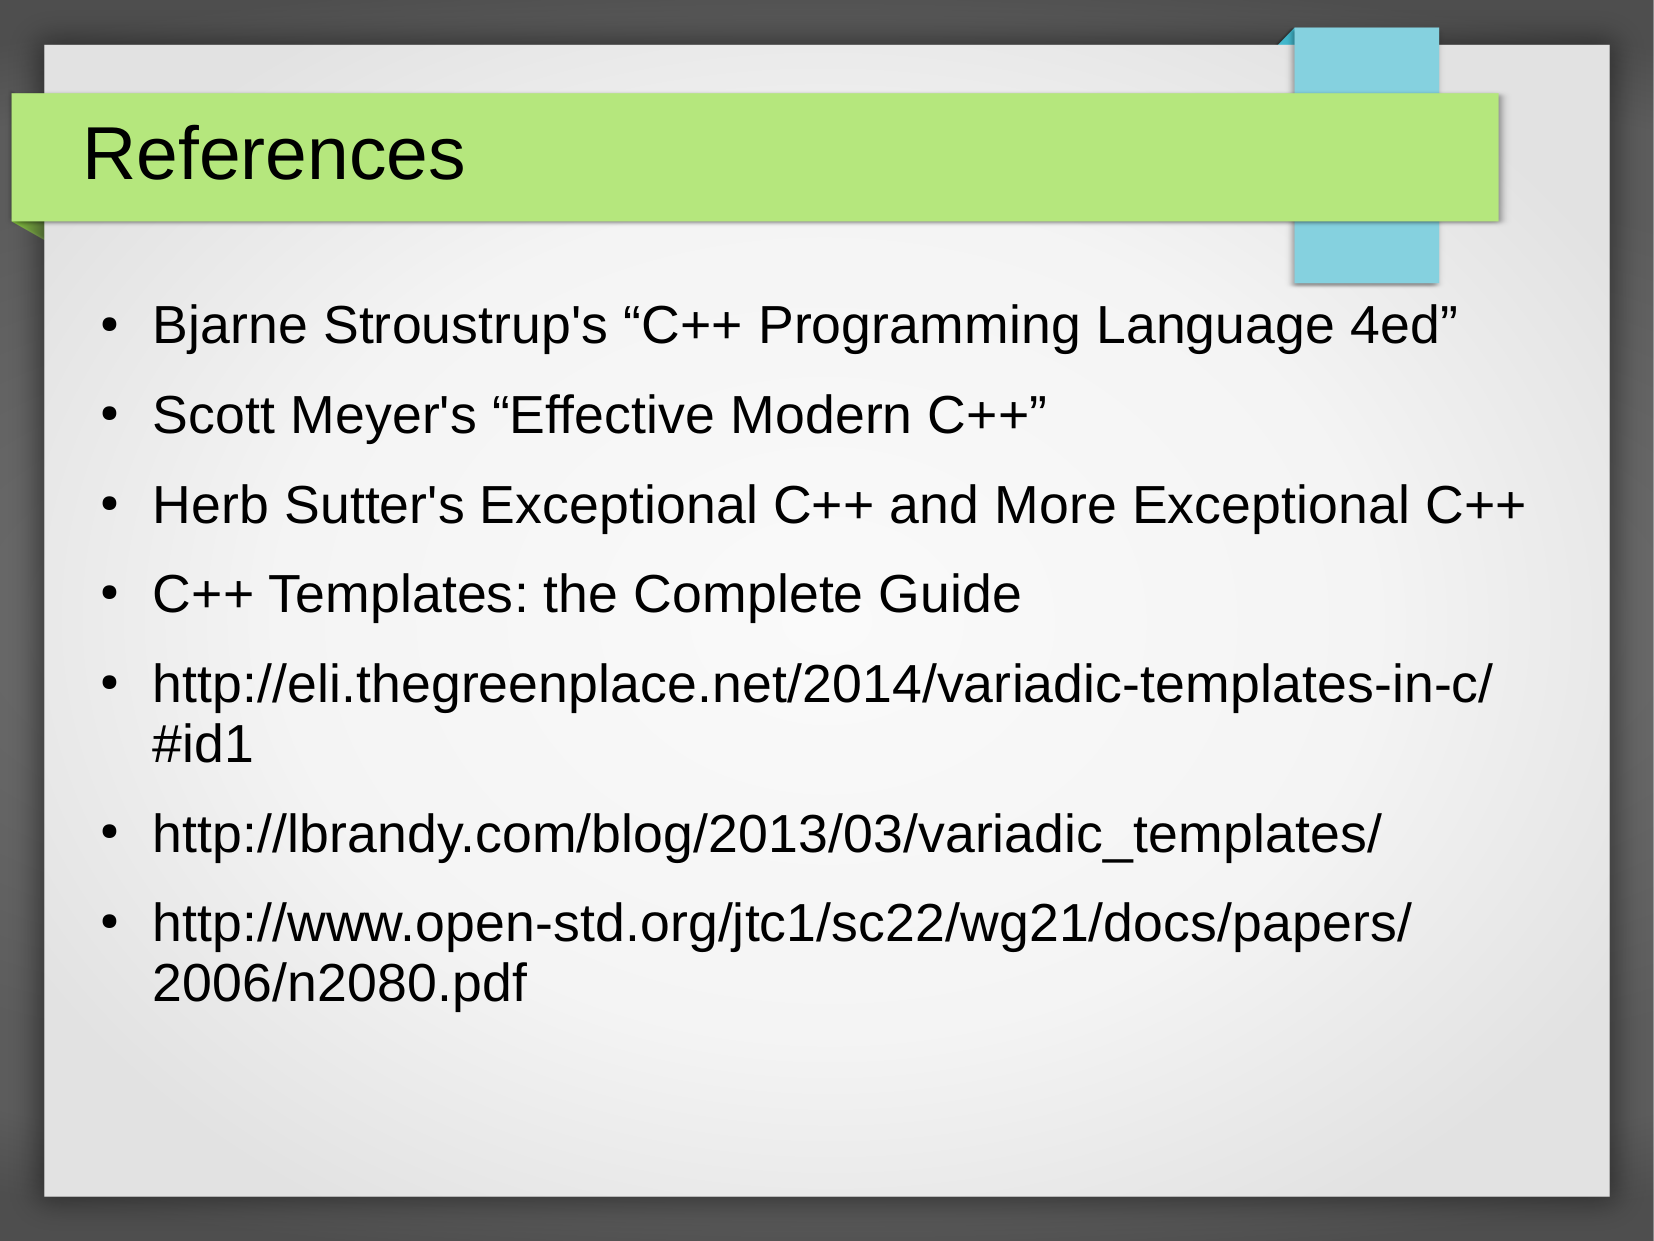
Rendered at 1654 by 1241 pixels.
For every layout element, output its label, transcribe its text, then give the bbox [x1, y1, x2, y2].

picture [0, 0, 1654, 1241]
list Bjarne Stroustrup's “C++ Programming Language 4ed” Scott Meyer's “Effective Modern C++” Herb Sutter's Exceptional C++ and More Exceptional C++ C++ Templates: the Complete Guide http://eli.thegreenplace.net/2014/variadic-templates-in-c/#id1 http://lbrandy.com/blog/2013/03/variadic_templates/ http://www.open-std.org/jtc1/sc22/wg21/docs/papers/2006/n2080.pdf [82, 295, 1571, 1015]
title References [82, 94, 1264, 213]
